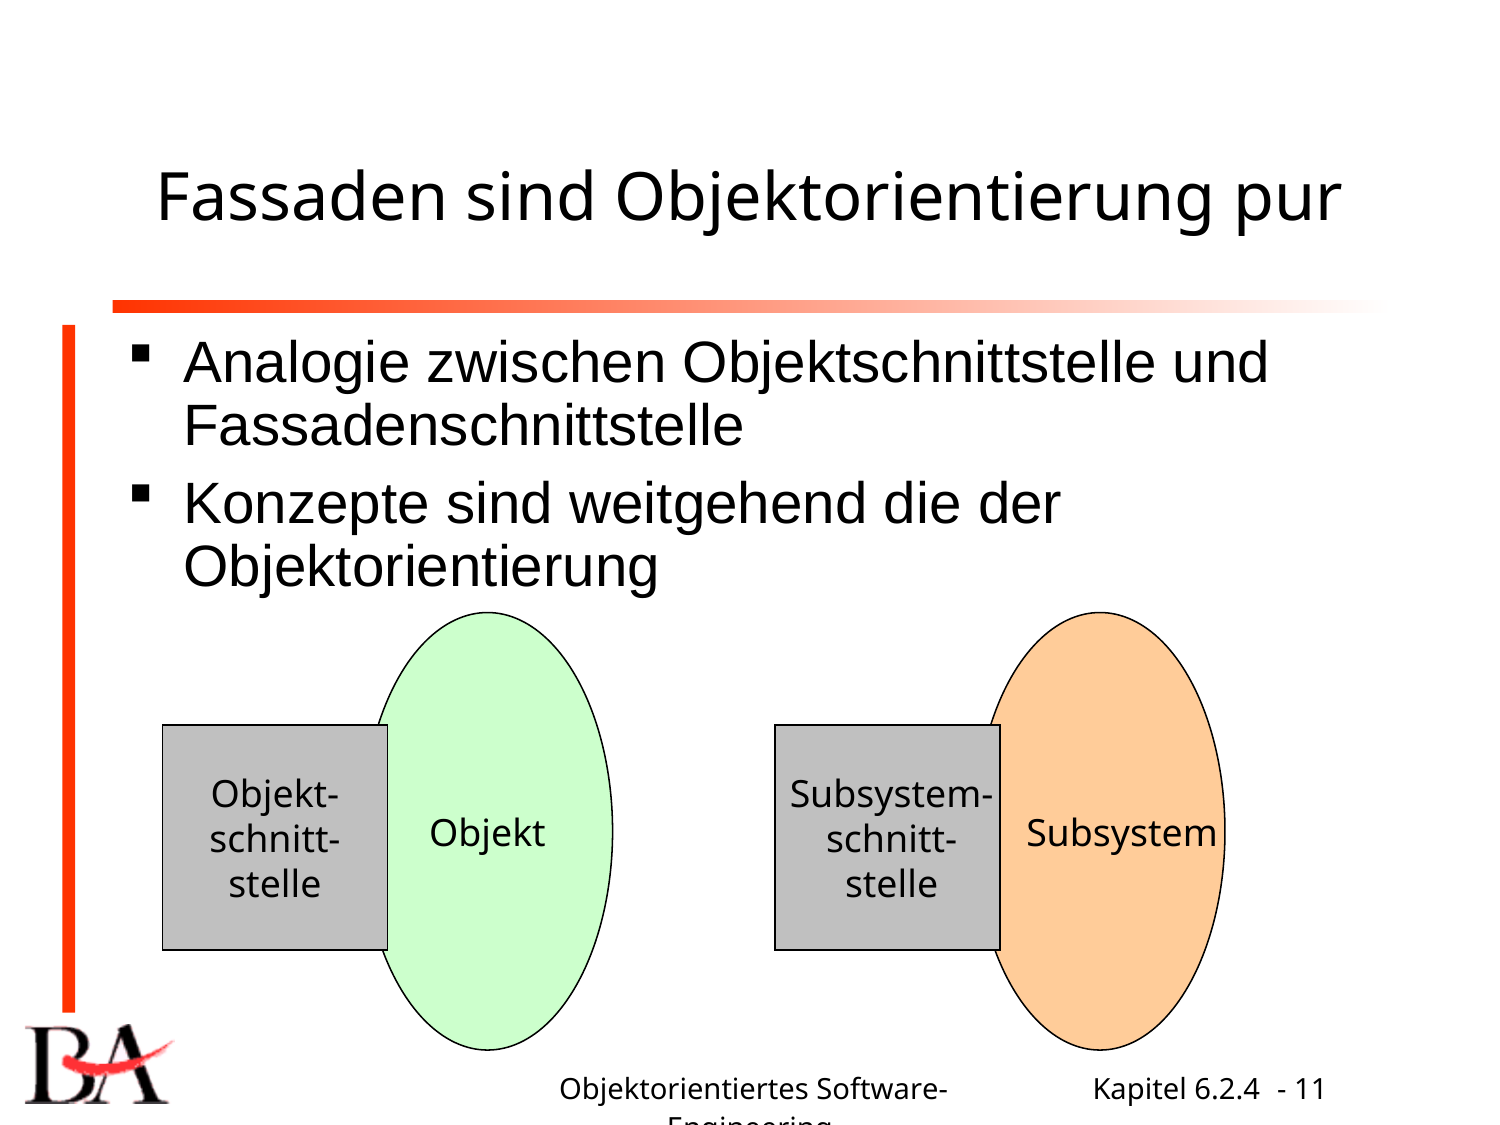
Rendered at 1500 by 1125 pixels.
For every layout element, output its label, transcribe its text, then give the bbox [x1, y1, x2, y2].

list Analogie zwischen Objektschnittstelle und Fassadenschnittstelle Konzepte sind weitgehend die der Objektorientierung [112, 324, 1388, 607]
text_box Objekt- schnitt- stelle [162, 725, 388, 951]
text_box Subsystem- schnitt- stelle [774, 725, 1000, 951]
picture [24, 1024, 175, 1104]
text_box Subsystem [990, 612, 1225, 1051]
text_box Objekt [378, 612, 613, 1051]
title Fassaden sind Objektorientierung pur [112, 99, 1388, 288]
